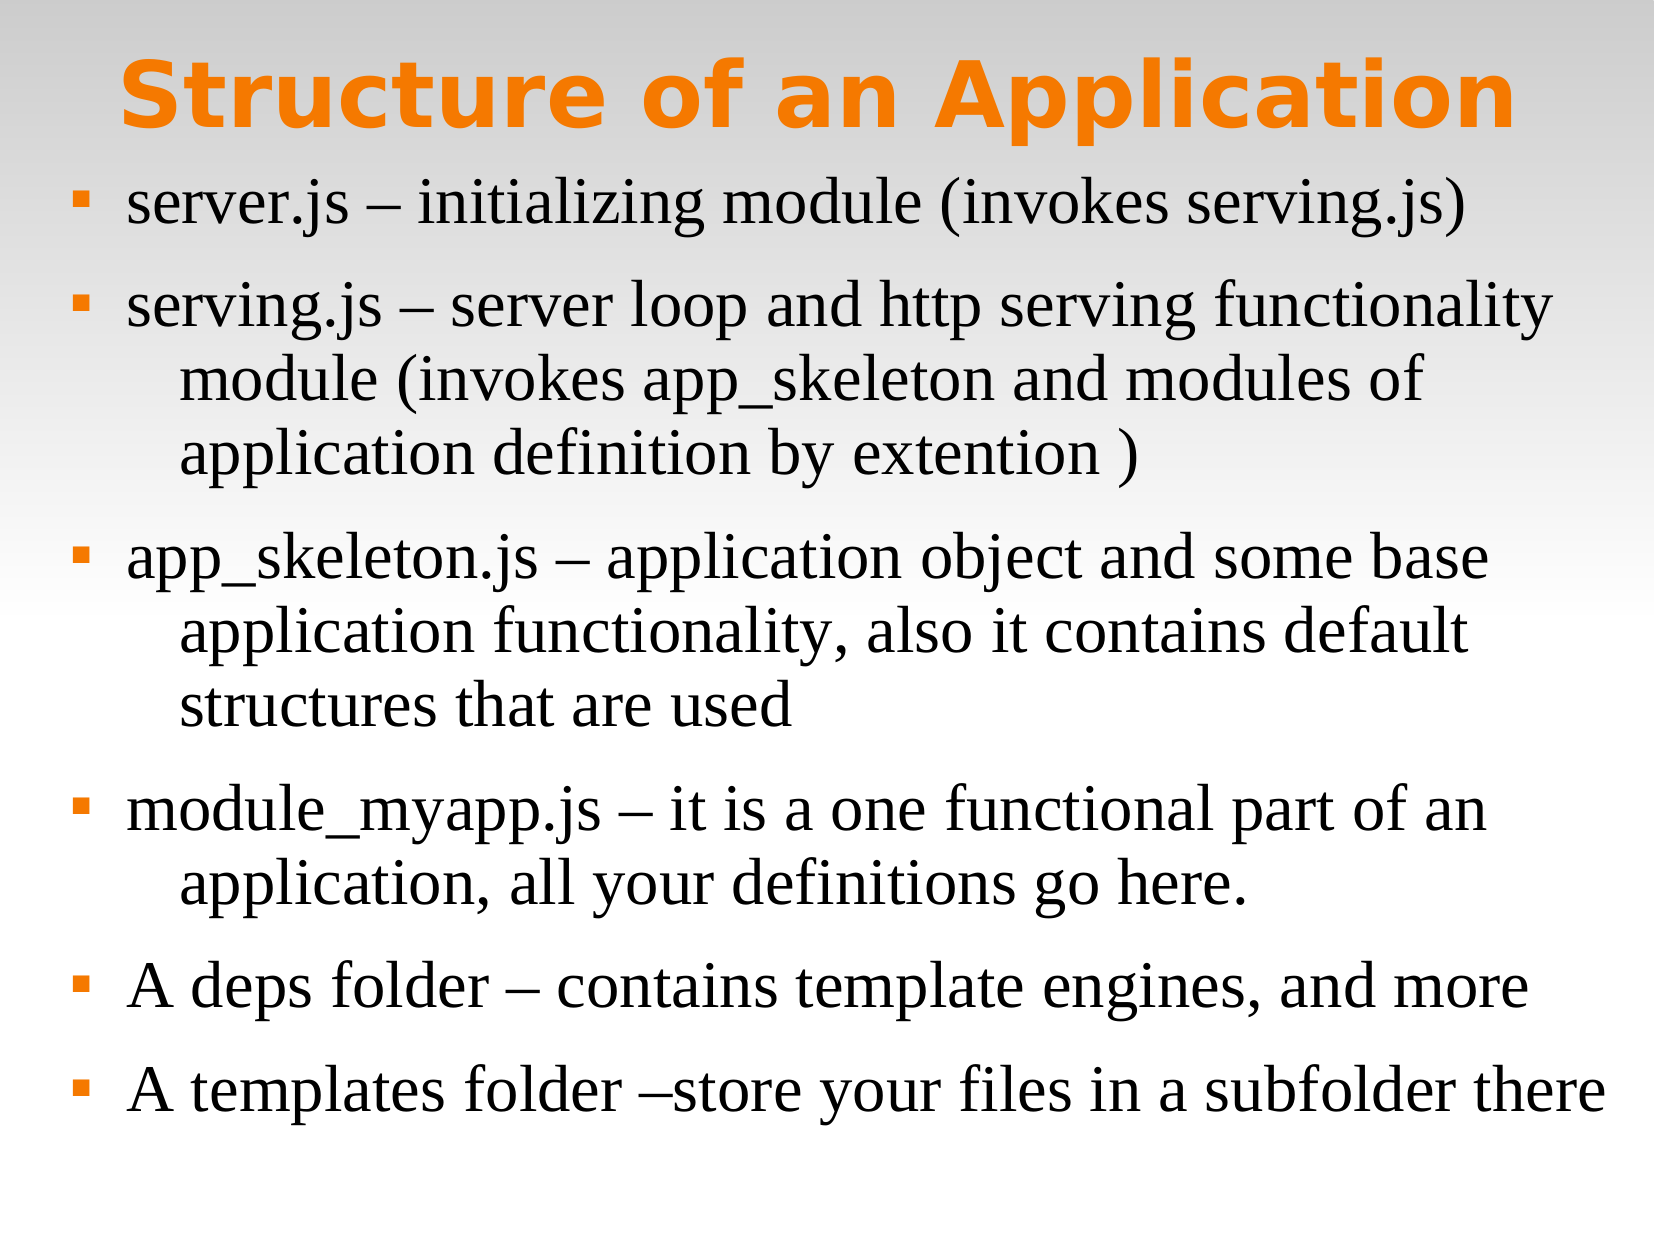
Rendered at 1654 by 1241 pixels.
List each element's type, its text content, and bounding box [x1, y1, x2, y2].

list server.js – initializing module (invokes serving.js) serving.js – server loop and http serving functionality module (invokes app_skeleton and modules of application definition by extention ) app_skeleton.js – application object and some base application functionality, also it contains default structures that are used module_myapp.js – it is a one functional part of an application, all your definitions go here. A deps folder – contains template engines, and more A templates folder –store your files in a subfolder there [37, 163, 1613, 1201]
title Structure of an Application [75, 0, 1564, 163]
